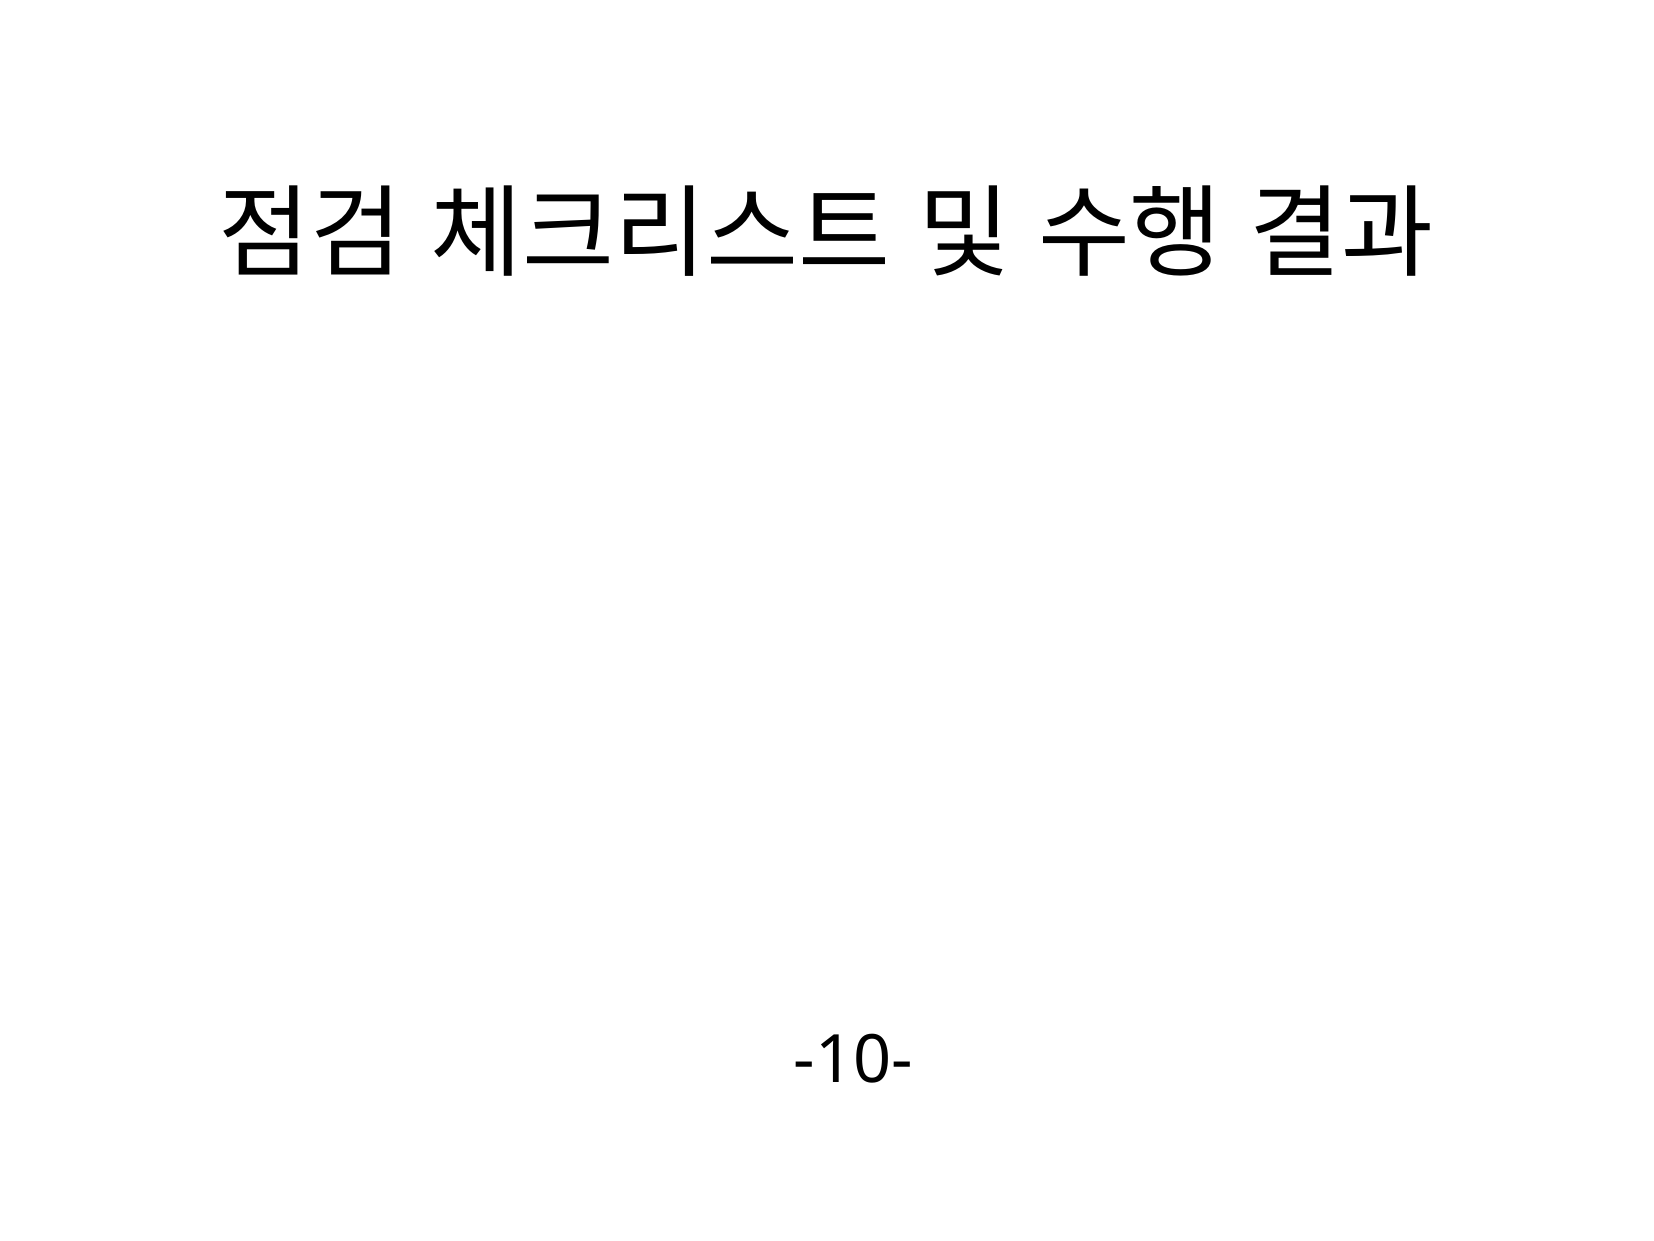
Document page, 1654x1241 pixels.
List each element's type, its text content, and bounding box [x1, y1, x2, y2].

list -10- [82, 290, 1571, 1072]
title 점검 체크리스트 및 수행 결과 [82, 38, 1571, 268]
